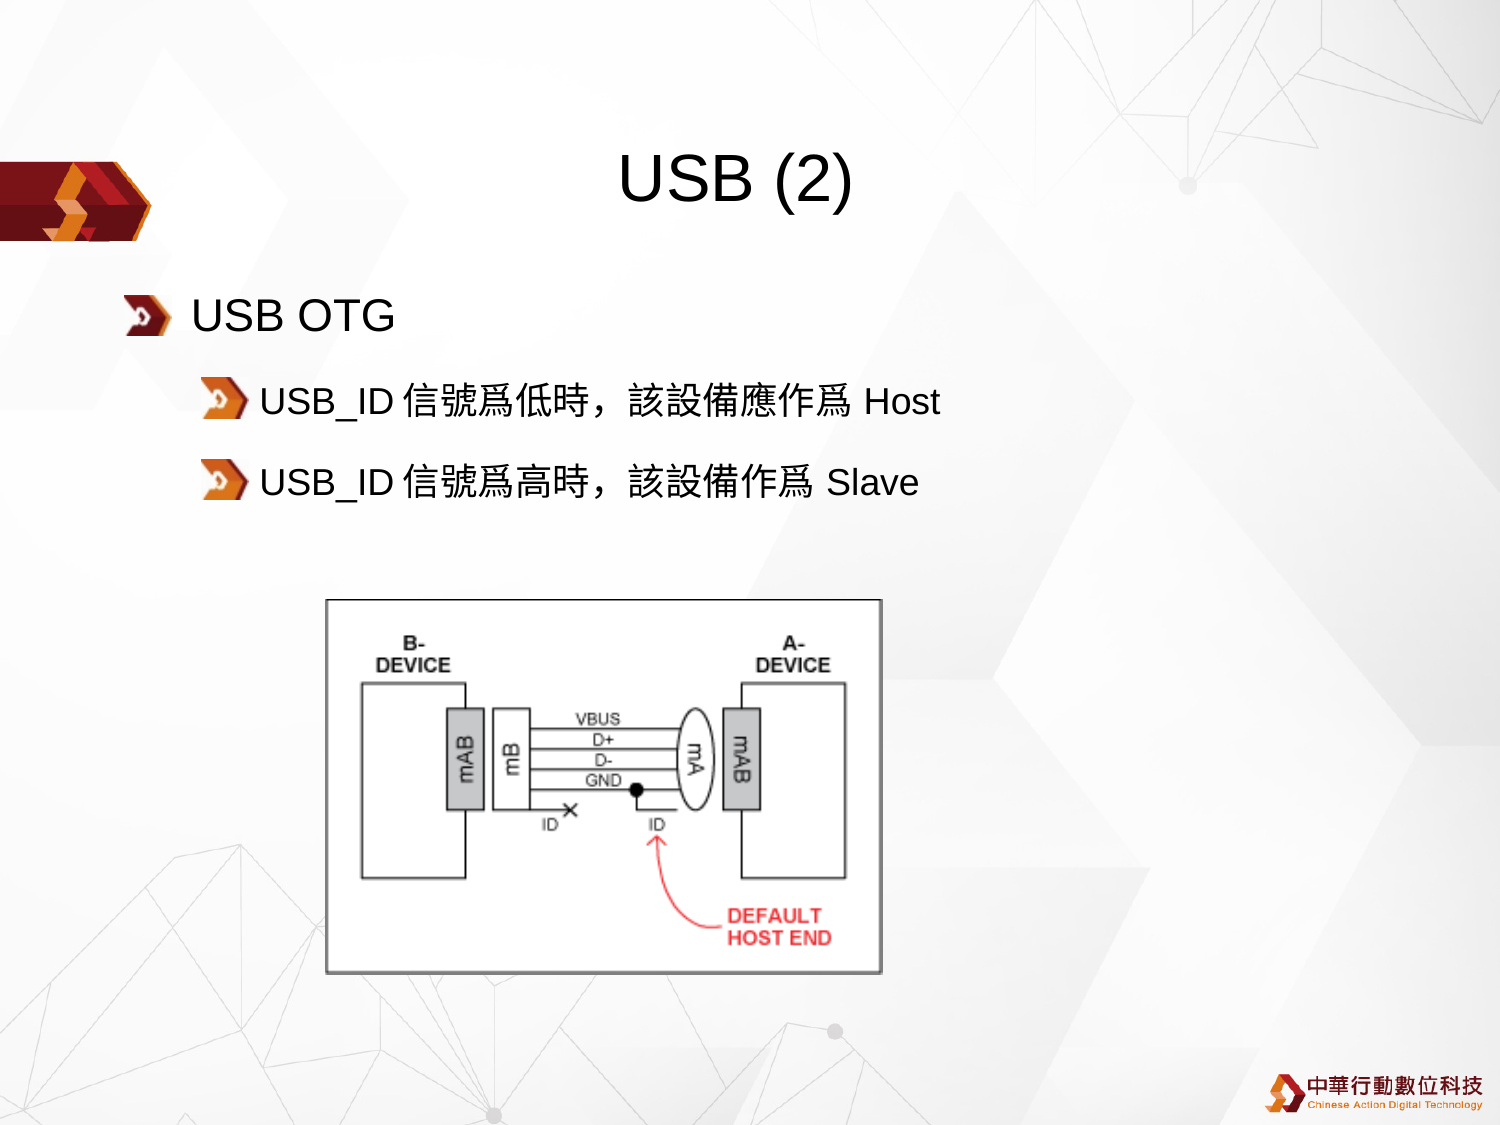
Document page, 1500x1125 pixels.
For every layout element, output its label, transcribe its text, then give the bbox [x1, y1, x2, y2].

picture [0, 0, 1500, 1125]
list USB OTG USB_ID信號爲低時，該設備應作爲Host USB_ID信號爲高時，該設備作爲Slave [107, 290, 1425, 943]
title USB (2) [107, 101, 1367, 255]
